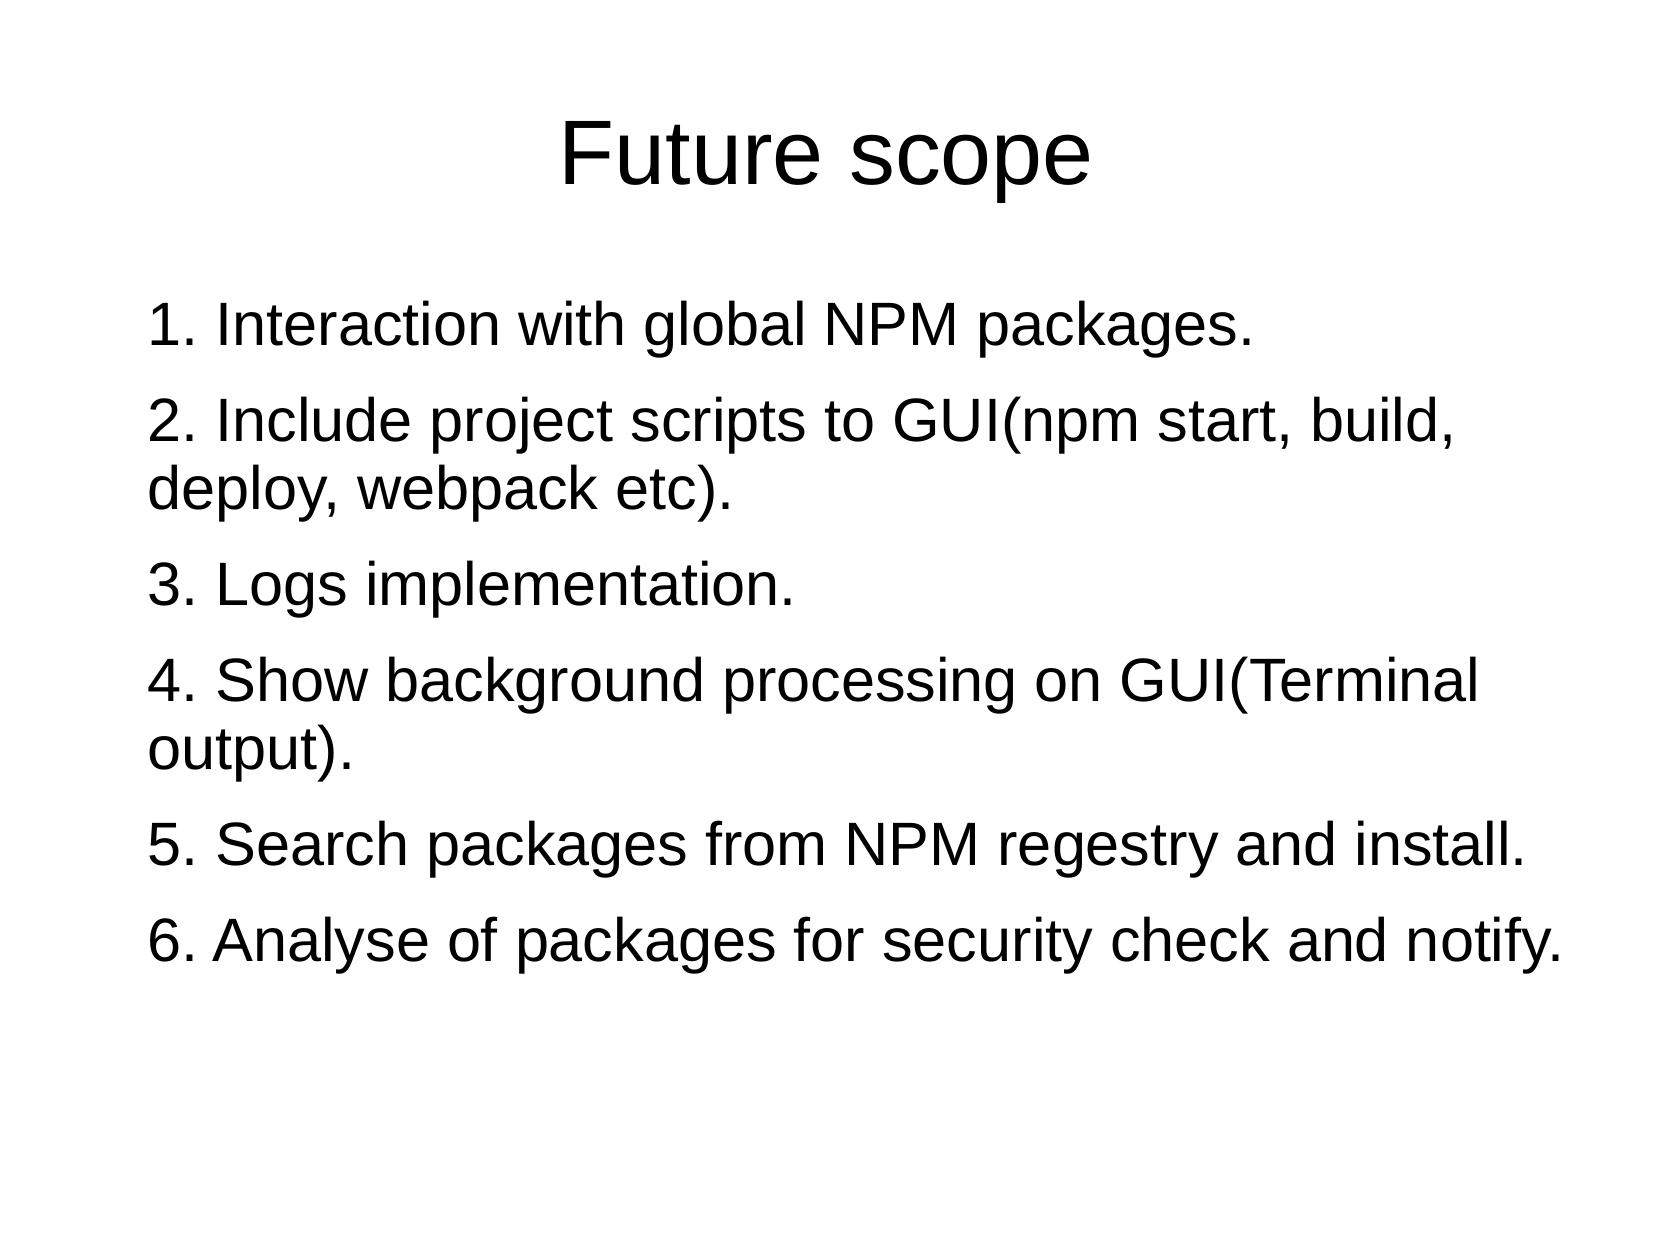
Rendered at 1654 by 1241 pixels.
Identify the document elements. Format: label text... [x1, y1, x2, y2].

title Future scope [82, 49, 1571, 257]
list 1. Interaction with global NPM packages. 2. Include project scripts to GUI(npm start, build, deploy, webpack etc). 3. Logs implementation. 4. Show background processing on GUI(Terminal output). 5. Search packages from NPM regestry and install. 6. Analyse of packages for security check and notify. [82, 290, 1571, 1010]
